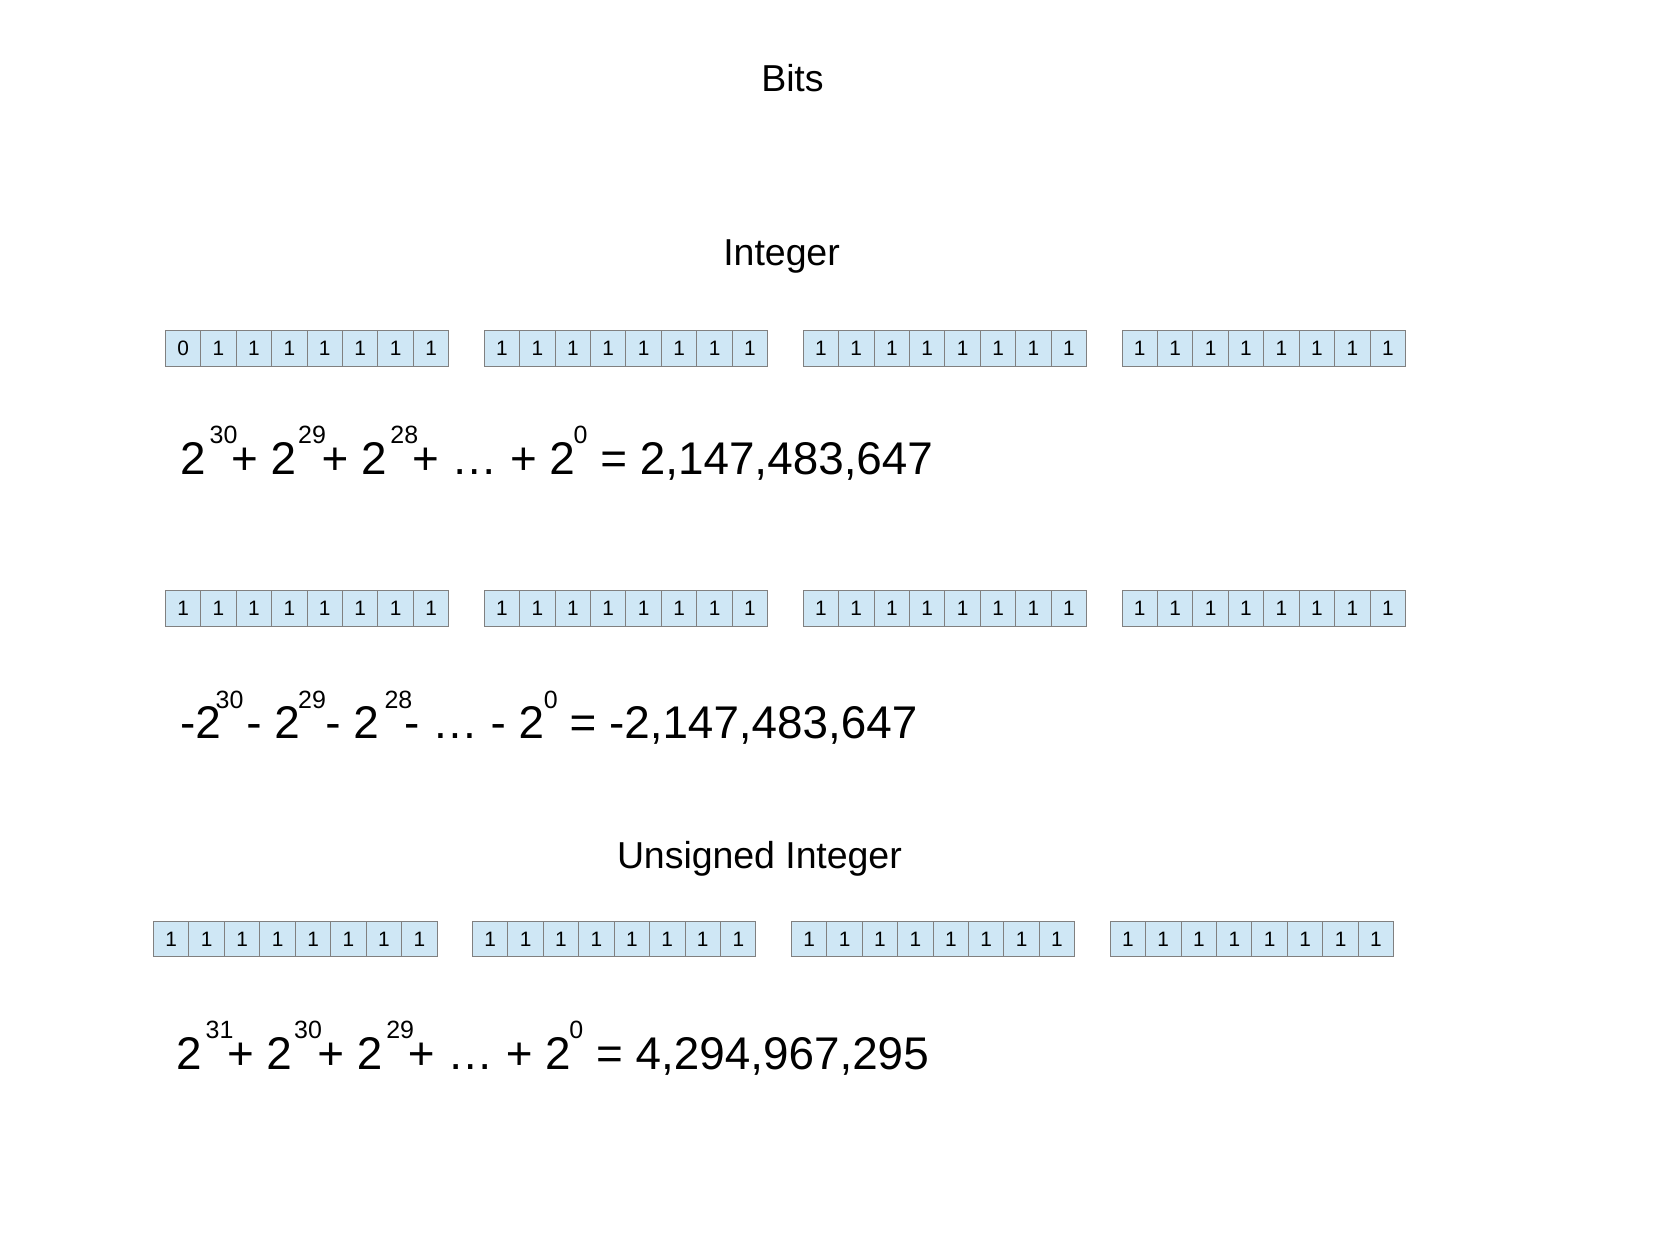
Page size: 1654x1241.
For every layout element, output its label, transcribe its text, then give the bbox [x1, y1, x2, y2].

text_box 0 [554, 1008, 599, 1052]
text_box 1 [826, 921, 862, 957]
text_box 1 [874, 330, 909, 367]
text_box 1 [224, 921, 259, 957]
text_box 1 [1251, 921, 1287, 957]
text_box 1 [401, 921, 438, 957]
text_box 1 [377, 330, 413, 367]
text_box 30 [279, 1008, 337, 1052]
text_box 1 [590, 330, 625, 367]
text_box 1 [519, 590, 555, 627]
text_box 1 [377, 590, 413, 627]
text_box 1 [1299, 590, 1334, 627]
text_box 1 [236, 330, 271, 367]
text_box 1 [307, 590, 342, 627]
text_box 1 [519, 330, 555, 367]
text_box 1 [1192, 330, 1228, 367]
text_box 1 [1299, 330, 1334, 367]
text_box 1 [295, 921, 330, 957]
text_box 1 [555, 590, 590, 627]
text_box 1 [413, 330, 449, 367]
text_box 1 [165, 590, 200, 627]
text_box 1 [484, 590, 519, 627]
text_box 1 [1263, 330, 1299, 367]
text_box 1 [874, 590, 909, 627]
text_box 1 [720, 921, 756, 957]
text_box 1 [153, 921, 188, 957]
text_box 1 [649, 921, 685, 957]
text_box 1 [614, 921, 649, 957]
text_box 1 [685, 921, 720, 957]
text_box 28 [375, 413, 434, 457]
text_box 1 [578, 921, 614, 957]
text_box 1 [862, 921, 897, 957]
text_box 1 [1157, 330, 1192, 367]
text_box 0 [165, 330, 200, 367]
text_box 1 [1051, 330, 1087, 367]
text_box Unsigned Integer [602, 826, 918, 884]
text_box 1 [1358, 921, 1394, 957]
text_box 2 + 2 + 2 + … + 2 = 4,294,967,295 [161, 1020, 957, 1087]
text_box 1 [1051, 590, 1087, 627]
text_box 1 [413, 590, 449, 627]
text_box 1 [472, 921, 507, 957]
text_box 31 [190, 1008, 249, 1052]
text_box 1 [330, 921, 366, 957]
text_box 29 [283, 678, 341, 721]
text_box 0 [558, 413, 603, 457]
text_box Bits [746, 49, 839, 107]
text_box Integer [708, 224, 856, 282]
text_box 1 [1192, 590, 1228, 627]
text_box 1 [897, 921, 933, 957]
text_box 1 [944, 590, 980, 627]
text_box 29 [371, 1008, 429, 1052]
text_box 1 [661, 590, 696, 627]
text_box 2 + 2 + 2 + … + 2 = 2,147,483,647 [165, 425, 961, 492]
text_box 1 [543, 921, 578, 957]
text_box 1 [1263, 590, 1299, 627]
text_box 1 [933, 921, 968, 957]
text_box 1 [838, 590, 874, 627]
text_box 1 [1181, 921, 1216, 957]
text_box 1 [1122, 590, 1157, 627]
text_box 1 [980, 590, 1015, 627]
text_box 1 [791, 921, 826, 957]
text_box 1 [236, 590, 271, 627]
text_box 1 [968, 921, 1003, 957]
text_box 1 [200, 590, 236, 627]
text_box 1 [259, 921, 295, 957]
text_box 1 [732, 330, 768, 367]
text_box 1 [188, 921, 224, 957]
text_box 0 [529, 678, 573, 721]
text_box 1 [803, 590, 838, 627]
text_box -2 - 2 - 2 - … - 2 = -2,147,483,647 [165, 689, 946, 756]
text_box 1 [625, 590, 661, 627]
text_box 1 [307, 330, 342, 367]
text_box 1 [507, 921, 543, 957]
text_box 1 [1039, 921, 1075, 957]
text_box 1 [1334, 590, 1370, 627]
text_box 1 [1015, 590, 1051, 627]
text_box 1 [342, 590, 377, 627]
text_box 1 [909, 330, 944, 367]
text_box 1 [661, 330, 696, 367]
text_box 1 [1228, 590, 1263, 627]
text_box 30 [200, 678, 259, 721]
text_box 1 [1122, 330, 1157, 367]
text_box 28 [369, 678, 428, 721]
text_box 1 [944, 330, 980, 367]
text_box 1 [1110, 921, 1145, 957]
text_box 1 [696, 330, 732, 367]
text_box 1 [803, 330, 838, 367]
text_box 1 [1003, 921, 1039, 957]
text_box 1 [696, 590, 732, 627]
text_box 1 [1322, 921, 1358, 957]
text_box 1 [1334, 330, 1370, 367]
text_box 1 [366, 921, 401, 957]
text_box 1 [1370, 590, 1406, 627]
text_box 1 [1145, 921, 1181, 957]
text_box 1 [1287, 921, 1322, 957]
text_box 1 [555, 330, 590, 367]
text_box 1 [271, 330, 307, 367]
text_box 29 [283, 413, 341, 457]
text_box 1 [980, 330, 1015, 367]
text_box 1 [838, 330, 874, 367]
text_box 1 [1015, 330, 1051, 367]
text_box 30 [194, 413, 253, 457]
text_box 1 [271, 590, 307, 627]
text_box 1 [1216, 921, 1251, 957]
text_box 1 [342, 330, 377, 367]
text_box 1 [1157, 590, 1192, 627]
text_box 1 [590, 590, 625, 627]
text_box 1 [1370, 330, 1406, 367]
text_box 1 [484, 330, 519, 367]
text_box 1 [732, 590, 768, 627]
text_box 1 [1228, 330, 1263, 367]
text_box 1 [200, 330, 236, 367]
text_box 1 [625, 330, 661, 367]
text_box 1 [909, 590, 944, 627]
